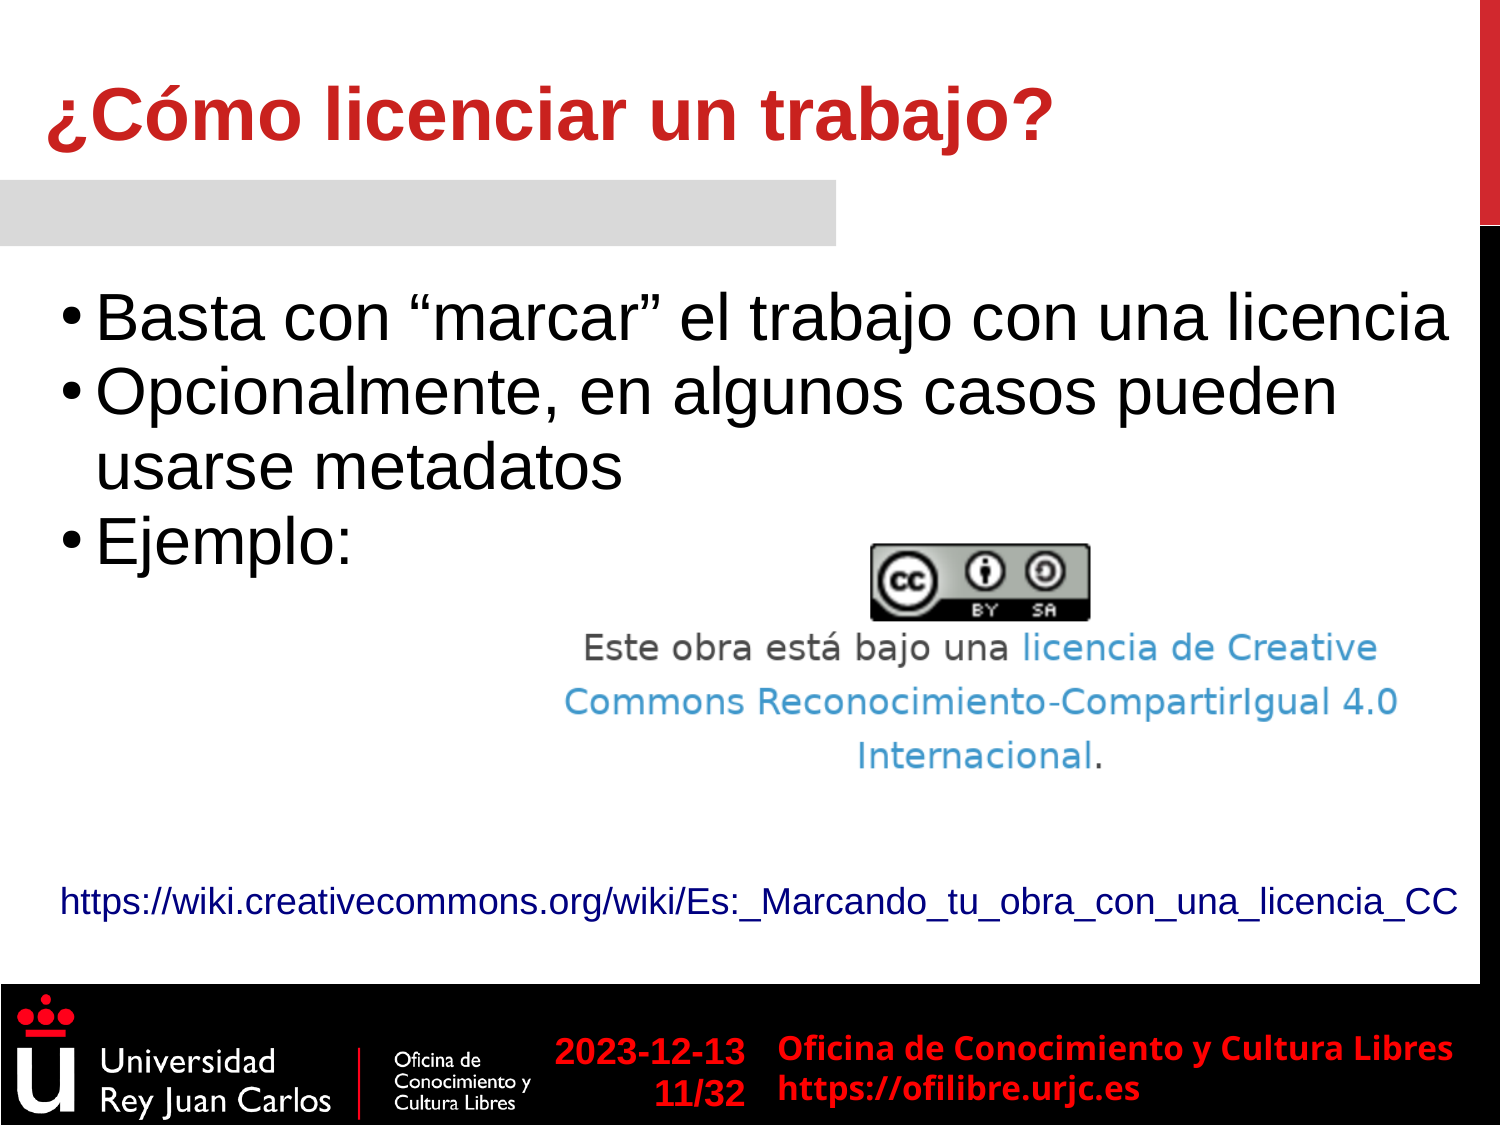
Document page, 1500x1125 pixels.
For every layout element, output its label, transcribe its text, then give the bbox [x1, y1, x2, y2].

text_box Basta con “marcar” el trabajo con una licencia Opcionalmente, en algunos casos pueden usarse metadatos Ejemplo: [45, 272, 1486, 587]
text_box ¿Cómo licenciar un trabajo? [30, 64, 1306, 248]
picture [17, 994, 531, 1120]
picture [560, 531, 1406, 781]
title [75, 7, 1425, 196]
text_box https://wiki.creativecommons.org/wiki/Es:_Marcando_tu_obra_con_una_licencia_CC [45, 873, 1474, 931]
